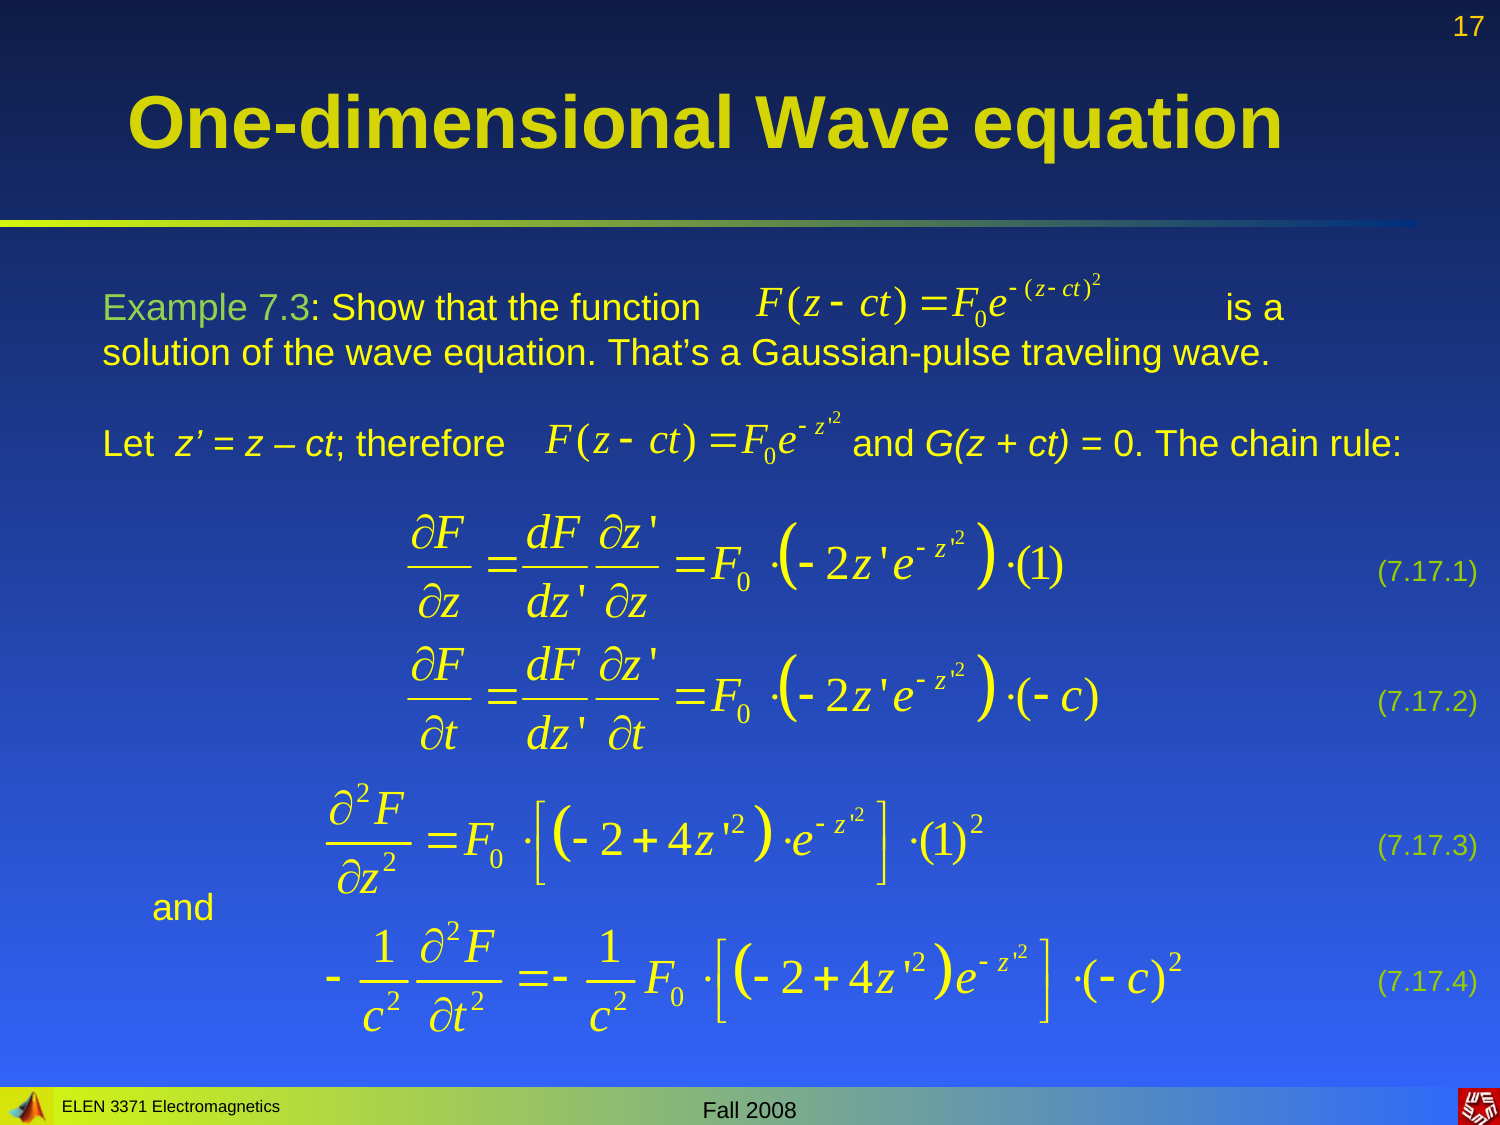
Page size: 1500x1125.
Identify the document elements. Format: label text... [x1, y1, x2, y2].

chart [318, 772, 1192, 1042]
picture [1458, 1088, 1500, 1125]
chart [748, 262, 1113, 338]
picture [0, 1087, 54, 1125]
text_box (7.17.2) [1362, 674, 1500, 726]
text_box Example 7.3: Show that the function is a solution of the wave equation. That’s a Gaussian-pulse traveling wave. [87, 274, 1401, 381]
chart [399, 500, 1110, 762]
title One-dimensional Wave equation [112, 37, 1388, 201]
chart [537, 399, 852, 475]
text_box (7.17.4) [1362, 954, 1500, 1006]
text_box and [137, 874, 338, 936]
text_box (7.17.3) [1362, 818, 1500, 869]
text_box Let z’ = z – ct; therefore and G(z + ct) = 0. The chain rule: [852, 411, 1450, 473]
text_box Let z’ = z – ct; therefore and G(z + ct) = 0. The chain rule: [87, 411, 537, 473]
text_box (7.17.1) [1362, 545, 1500, 596]
